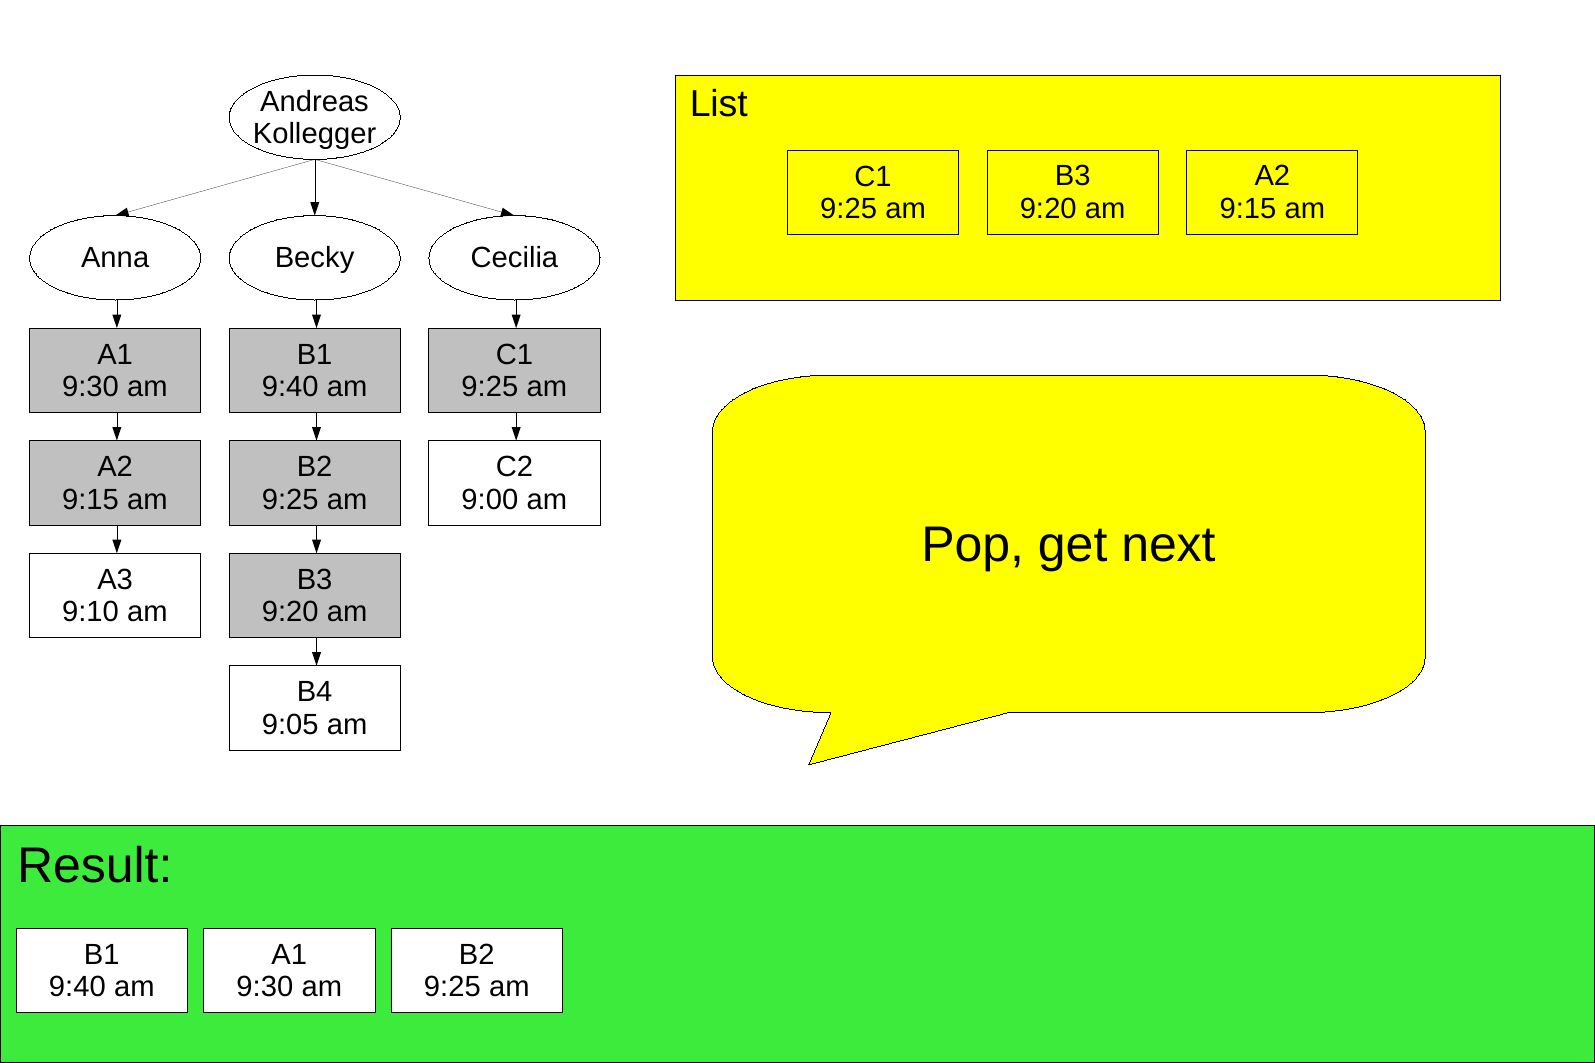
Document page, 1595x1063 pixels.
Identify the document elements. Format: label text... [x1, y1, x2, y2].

text_box Andreas Kollegger [229, 75, 401, 160]
text_box C2 9:00 am [428, 440, 601, 526]
text_box B1 9:40 am [229, 328, 401, 413]
text_box List [675, 75, 763, 132]
text_box B4 9:05 am [229, 665, 401, 751]
text_box A1 9:30 am [29, 328, 201, 413]
text_box A2 9:15 am [29, 440, 201, 526]
text_box [0, 825, 1595, 1063]
text_box A3 9:10 am [29, 553, 201, 638]
text_box A1 9:30 am [203, 928, 376, 1013]
text_box B2 9:25 am [391, 928, 563, 1013]
text_box Result: [2, 829, 188, 901]
text_box C1 9:25 am [787, 150, 959, 235]
text_box [675, 75, 1501, 301]
text_box Pop, get next [712, 375, 1426, 765]
text_box B3 9:20 am [987, 150, 1159, 235]
text_box A2 9:15 am [1186, 150, 1358, 235]
text_box Anna [29, 215, 201, 301]
text_box B1 9:40 am [16, 928, 188, 1013]
text_box Becky [229, 215, 401, 301]
text_box Cecilia [428, 215, 601, 301]
text_box B2 9:25 am [229, 440, 401, 526]
text_box B3 9:20 am [229, 553, 401, 638]
text_box C1 9:25 am [428, 328, 601, 413]
